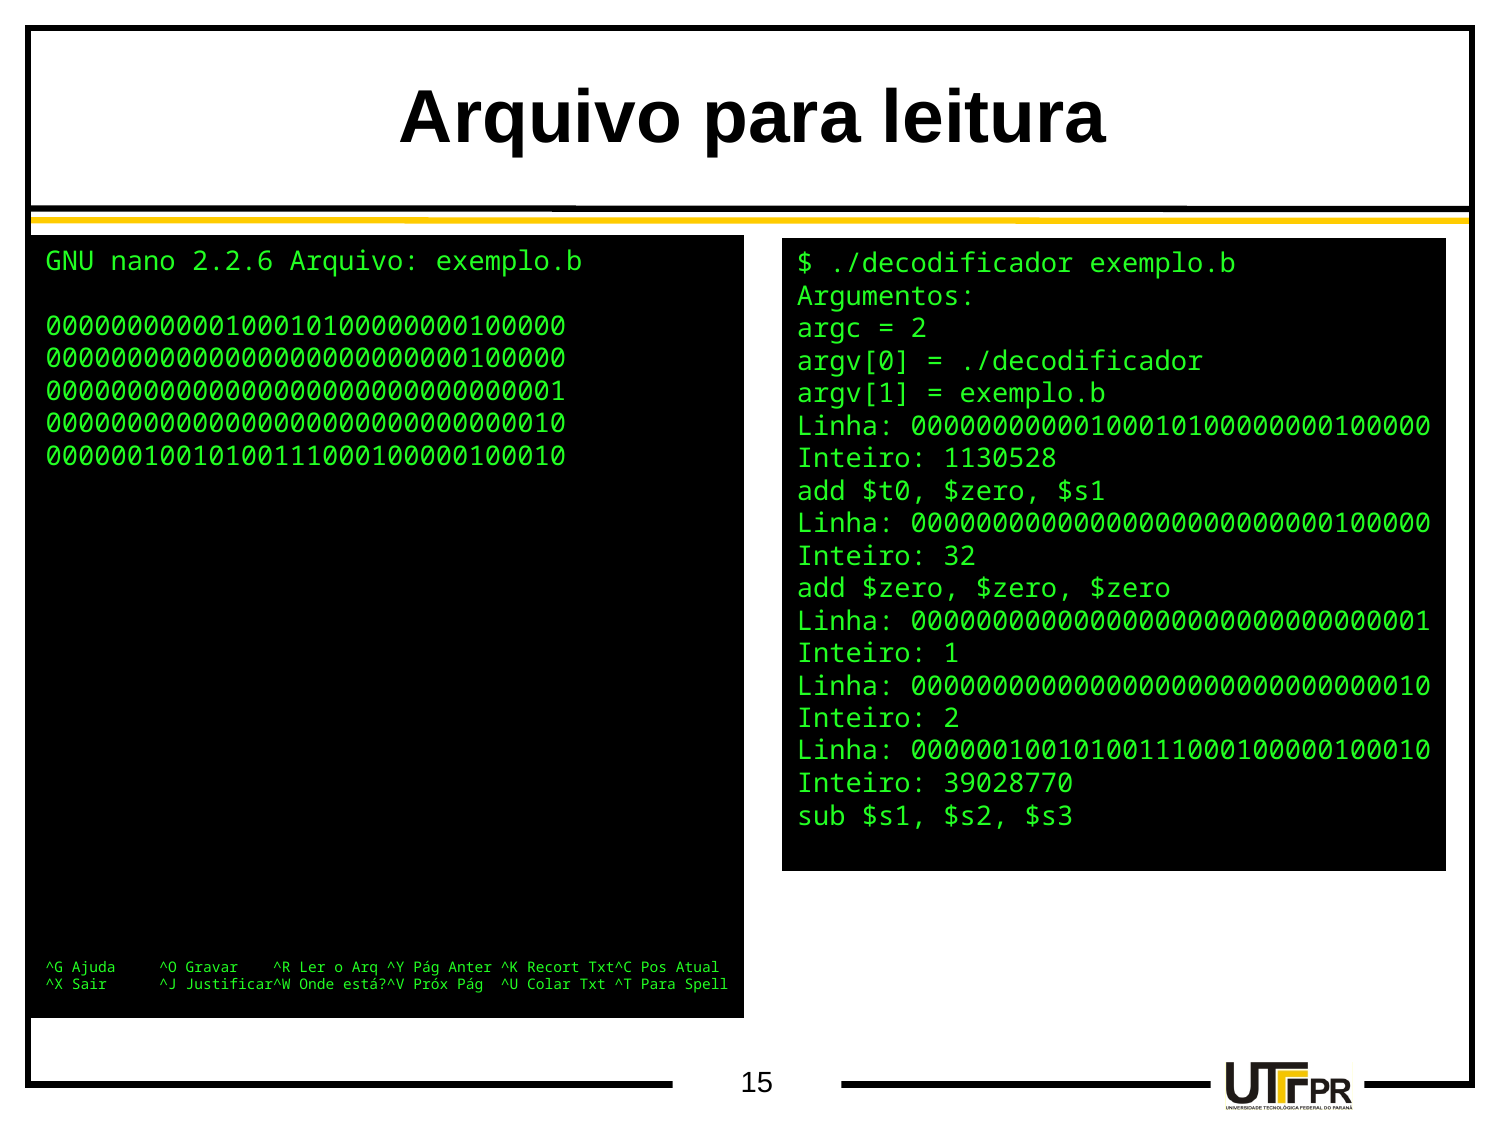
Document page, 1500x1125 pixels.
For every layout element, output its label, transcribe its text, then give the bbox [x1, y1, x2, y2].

title Arquivo para leitura [29, 29, 1477, 207]
picture [1225, 1062, 1353, 1110]
text_box GNU nano 2.2.6 Arquivo: exemplo.b 00000000000100010100000000100000 00000000000000000000000000100000 00000000000000000000000000000001 00000000000000000000000000000010 00000010010100111000100000100010 ^G Ajuda ^O Gravar ^R Ler o Arq ^Y Pág Anter ^K Recort Txt^C Pos Atual ^X Sair ^J Justificar^W Onde está?^V Próx Pág ^U Colar Txt ^T Para Spell [30, 235, 744, 1018]
text_box $ ./decodificador exemplo.b Argumentos: argc = 2 argv[0] = ./decodificador argv[1] = exemplo.b Linha: 00000000000100010100000000100000 Inteiro: 1130528 add $t0, $zero, $s1 Linha: 00000000000000000000000000100000 Inteiro: 32 add $zero, $zero, $zero Linha: 00000000000000000000000000000001 Inteiro: 1 Linha: 00000000000000000000000000000010 Inteiro: 2 Linha: 00000010010100111000100000100010 Inteiro: 39028770 sub $s1, $s2, $s3 [782, 238, 1446, 871]
